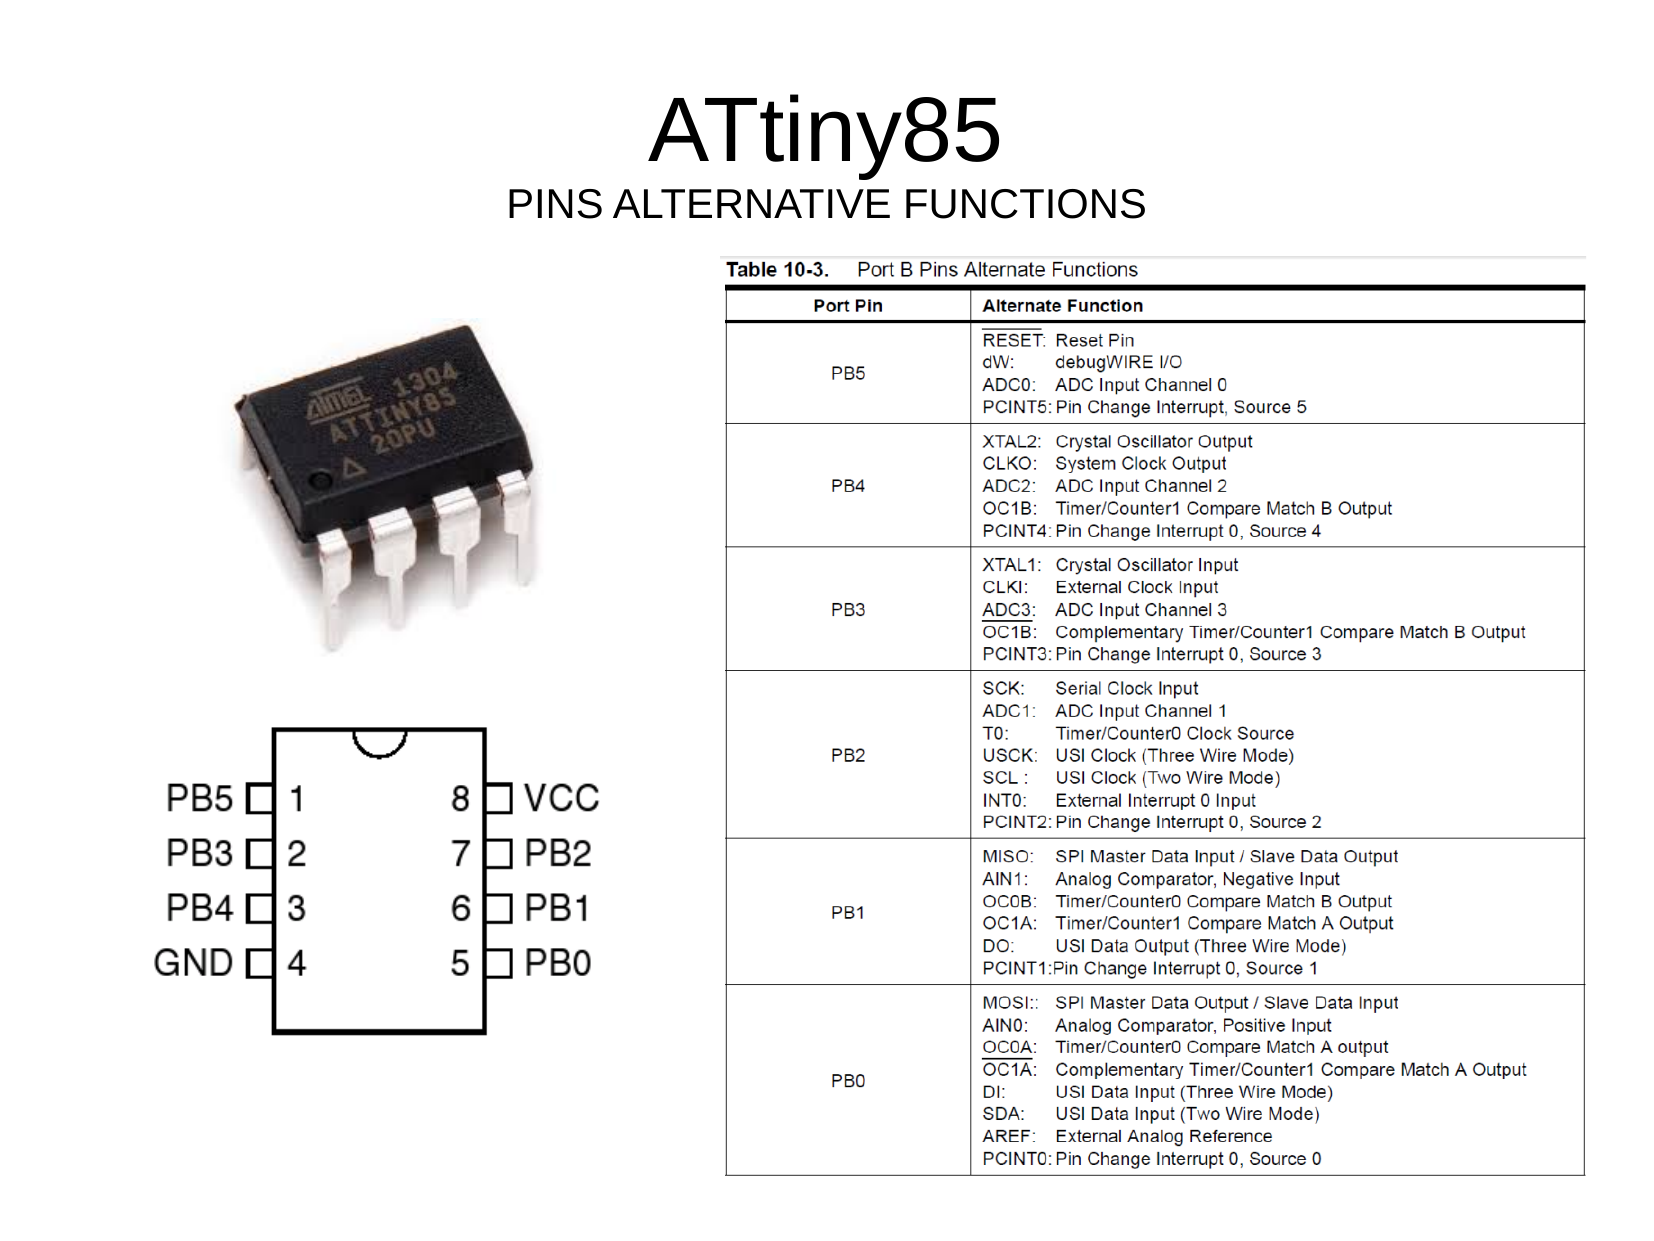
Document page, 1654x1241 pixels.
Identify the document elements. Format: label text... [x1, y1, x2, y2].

title ATtiny85 PINS ALTERNATIVE FUNCTIONS [82, 49, 1571, 257]
picture [720, 256, 1587, 1178]
picture [153, 720, 603, 1040]
picture [206, 318, 567, 660]
